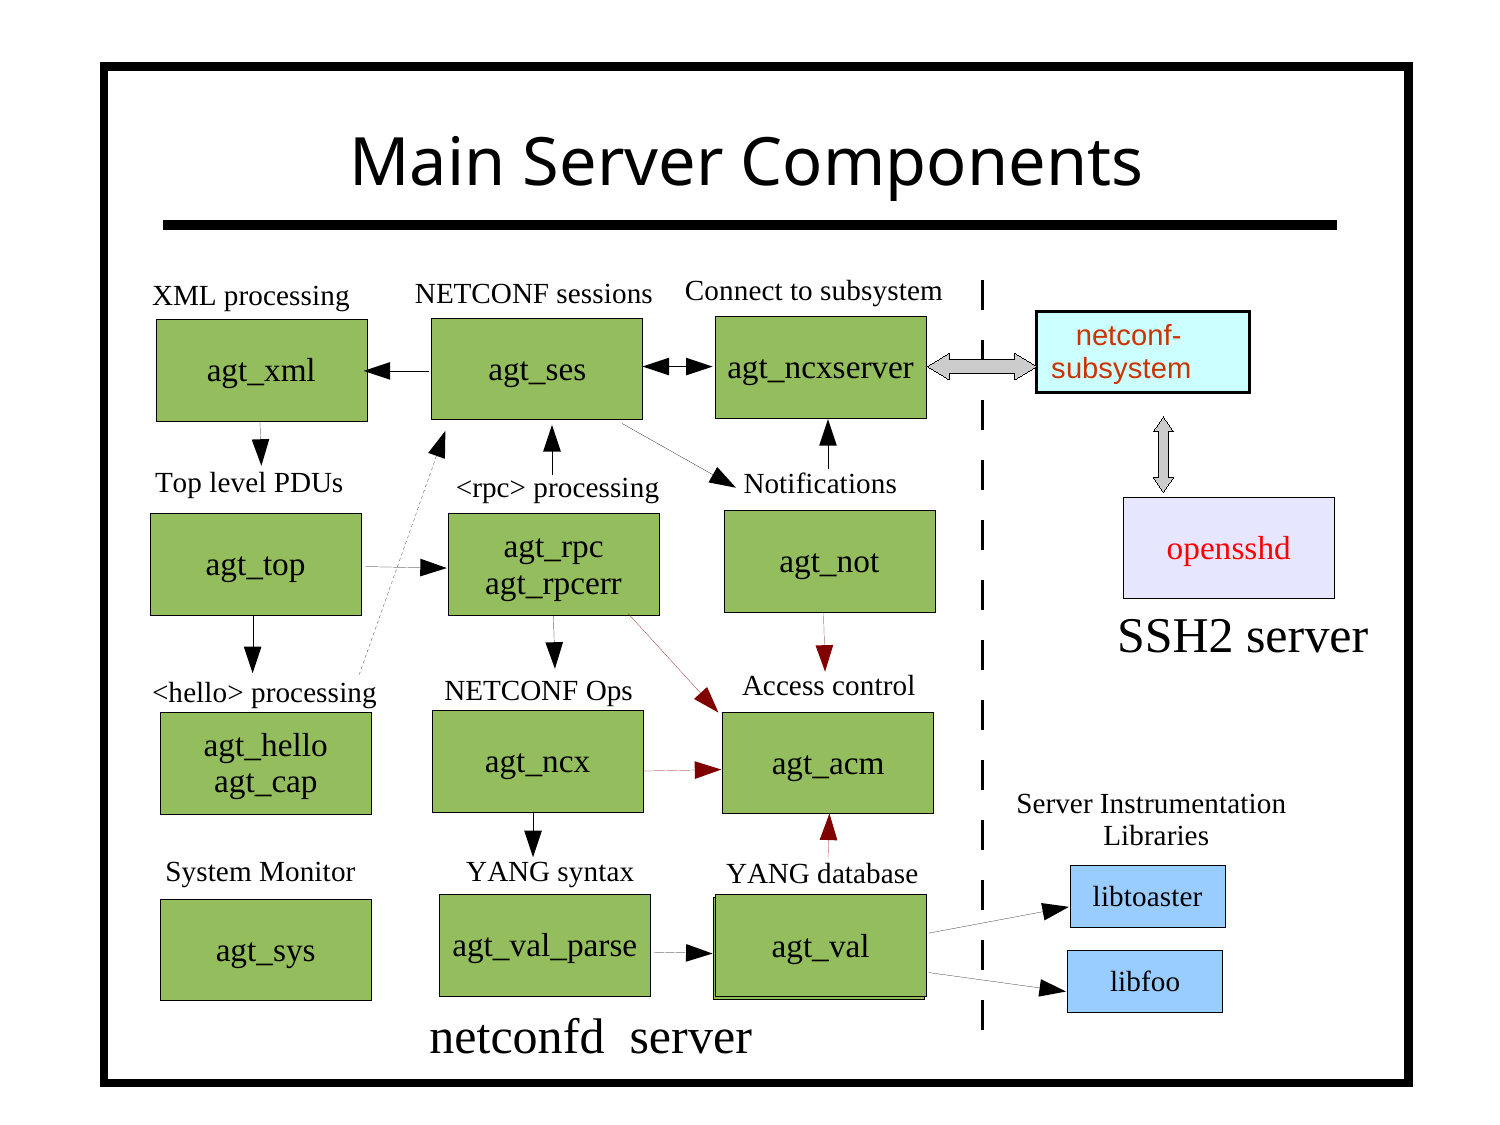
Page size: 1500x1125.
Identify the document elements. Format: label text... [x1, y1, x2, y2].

text_box agt_acm [722, 712, 934, 814]
text_box agt_hello agt_cap [160, 717, 372, 815]
text_box opensshd [1123, 497, 1335, 599]
text_box SSH2 server [1102, 600, 1384, 671]
text_box Top level PDUs [140, 458, 360, 506]
text_box Connect to subsystem [670, 267, 959, 315]
text_box agt_rpc agt_rpcerr [448, 513, 660, 616]
text_box [1153, 416, 1174, 493]
text_box agt_ncxserver [715, 316, 927, 419]
text_box YANG syntax [451, 848, 651, 896]
text_box XML processing [137, 271, 366, 319]
text_box <rpc> processing [441, 464, 675, 512]
text_box netconf-subsystem [1036, 311, 1250, 393]
title Main Server Components [162, 59, 1332, 213]
text_box NETCONF Ops [429, 667, 649, 715]
text_box libfoo [1067, 950, 1223, 1013]
text_box System Monitor [150, 848, 371, 896]
text_box agt_sys [160, 899, 372, 1001]
text_box agt_not [724, 510, 936, 613]
text_box Notifications [728, 460, 913, 508]
text_box agt_xml [156, 319, 368, 422]
text_box Access control [727, 661, 932, 709]
text_box agt_val_parse [439, 894, 651, 997]
text_box [927, 353, 1037, 380]
text_box libtoaster [1070, 865, 1226, 928]
text_box agt_val_parse [713, 900, 925, 1000]
text_box NETCONF sessions [400, 270, 669, 318]
text_box agt_ncx [432, 715, 644, 813]
text_box agt_val [715, 894, 927, 997]
text_box agt_top [150, 513, 362, 616]
text_box netconfd server [414, 1001, 768, 1072]
text_box Server Instrumentation Libraries [1001, 779, 1302, 860]
text_box <hello> processing [137, 669, 393, 717]
text_box agt_ses [431, 318, 643, 420]
text_box YANG database [711, 849, 935, 900]
